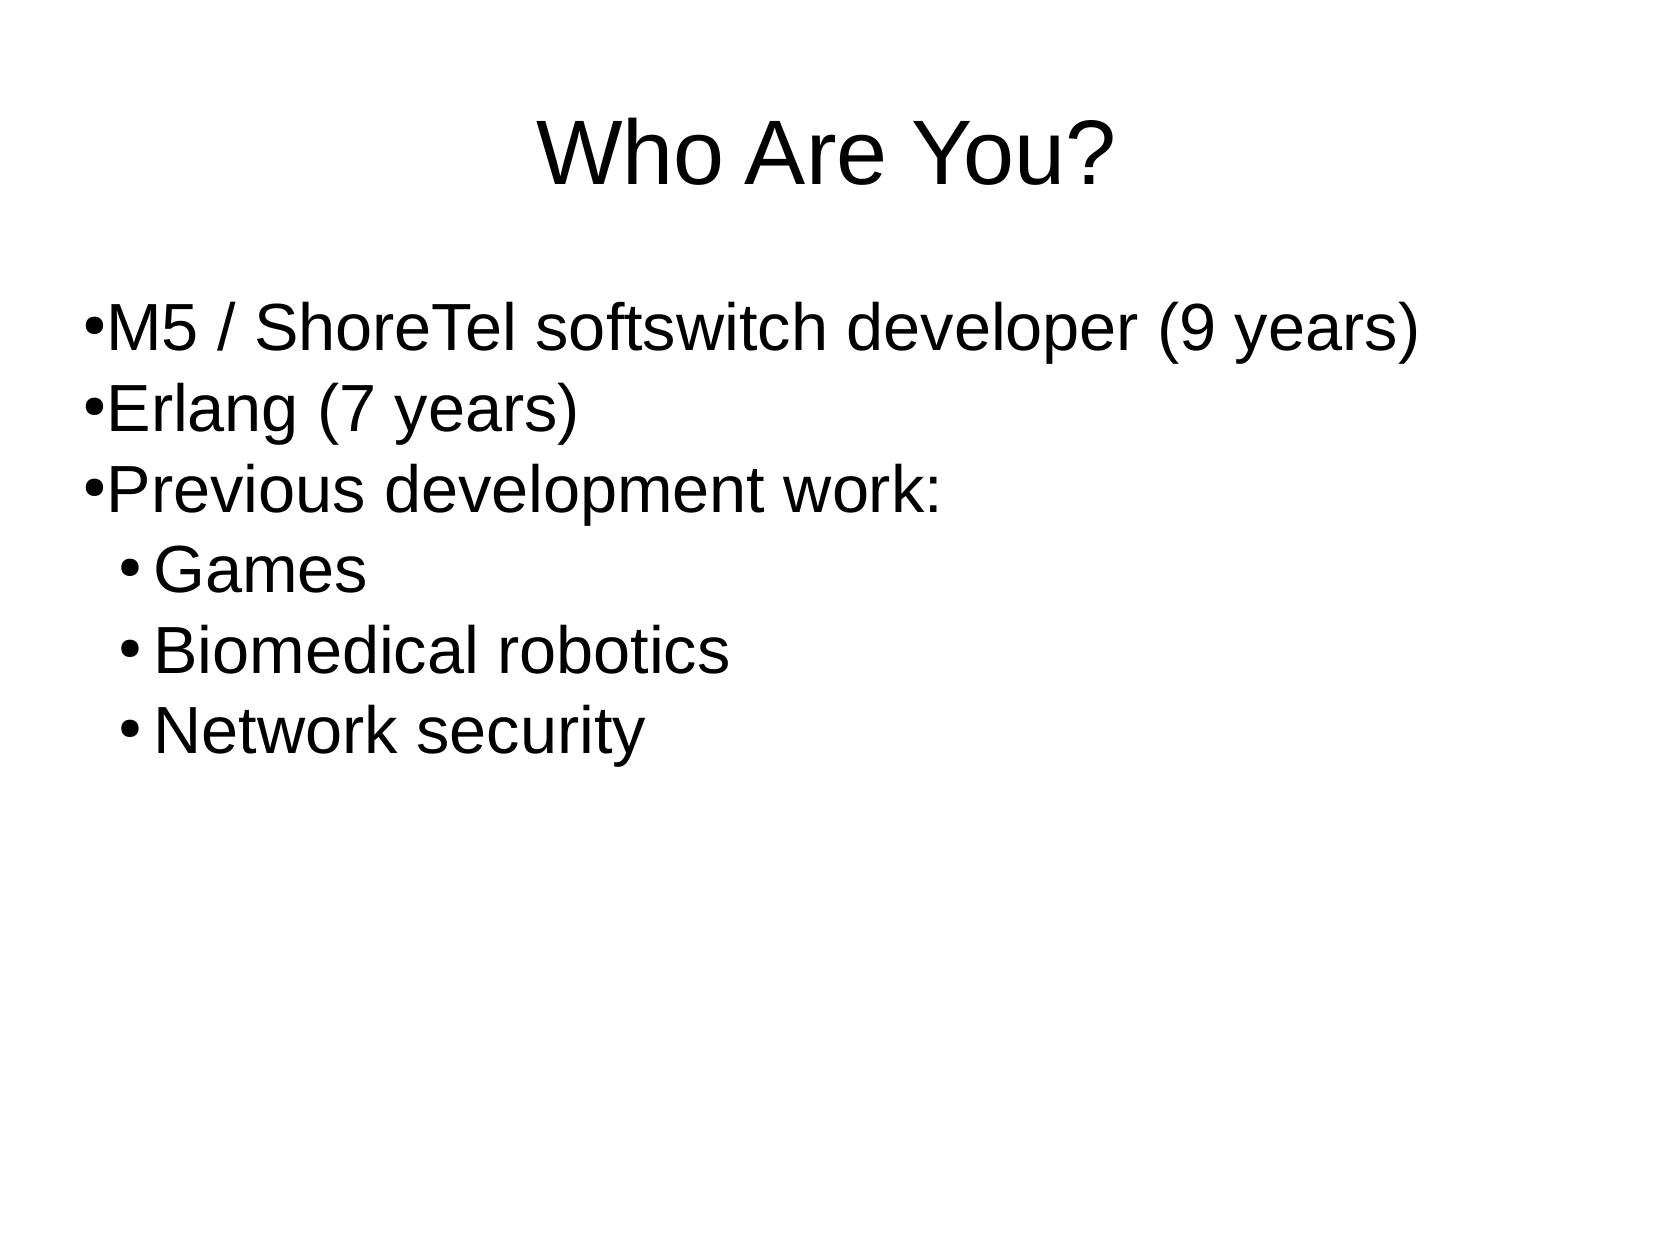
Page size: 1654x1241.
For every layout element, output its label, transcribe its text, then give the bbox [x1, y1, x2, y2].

title Who Are You? [82, 49, 1571, 257]
list M5 / ShoreTel softswitch developer (9 years) Erlang (7 years) Previous development work: Games Biomedical robotics Network security [82, 290, 1571, 1010]
